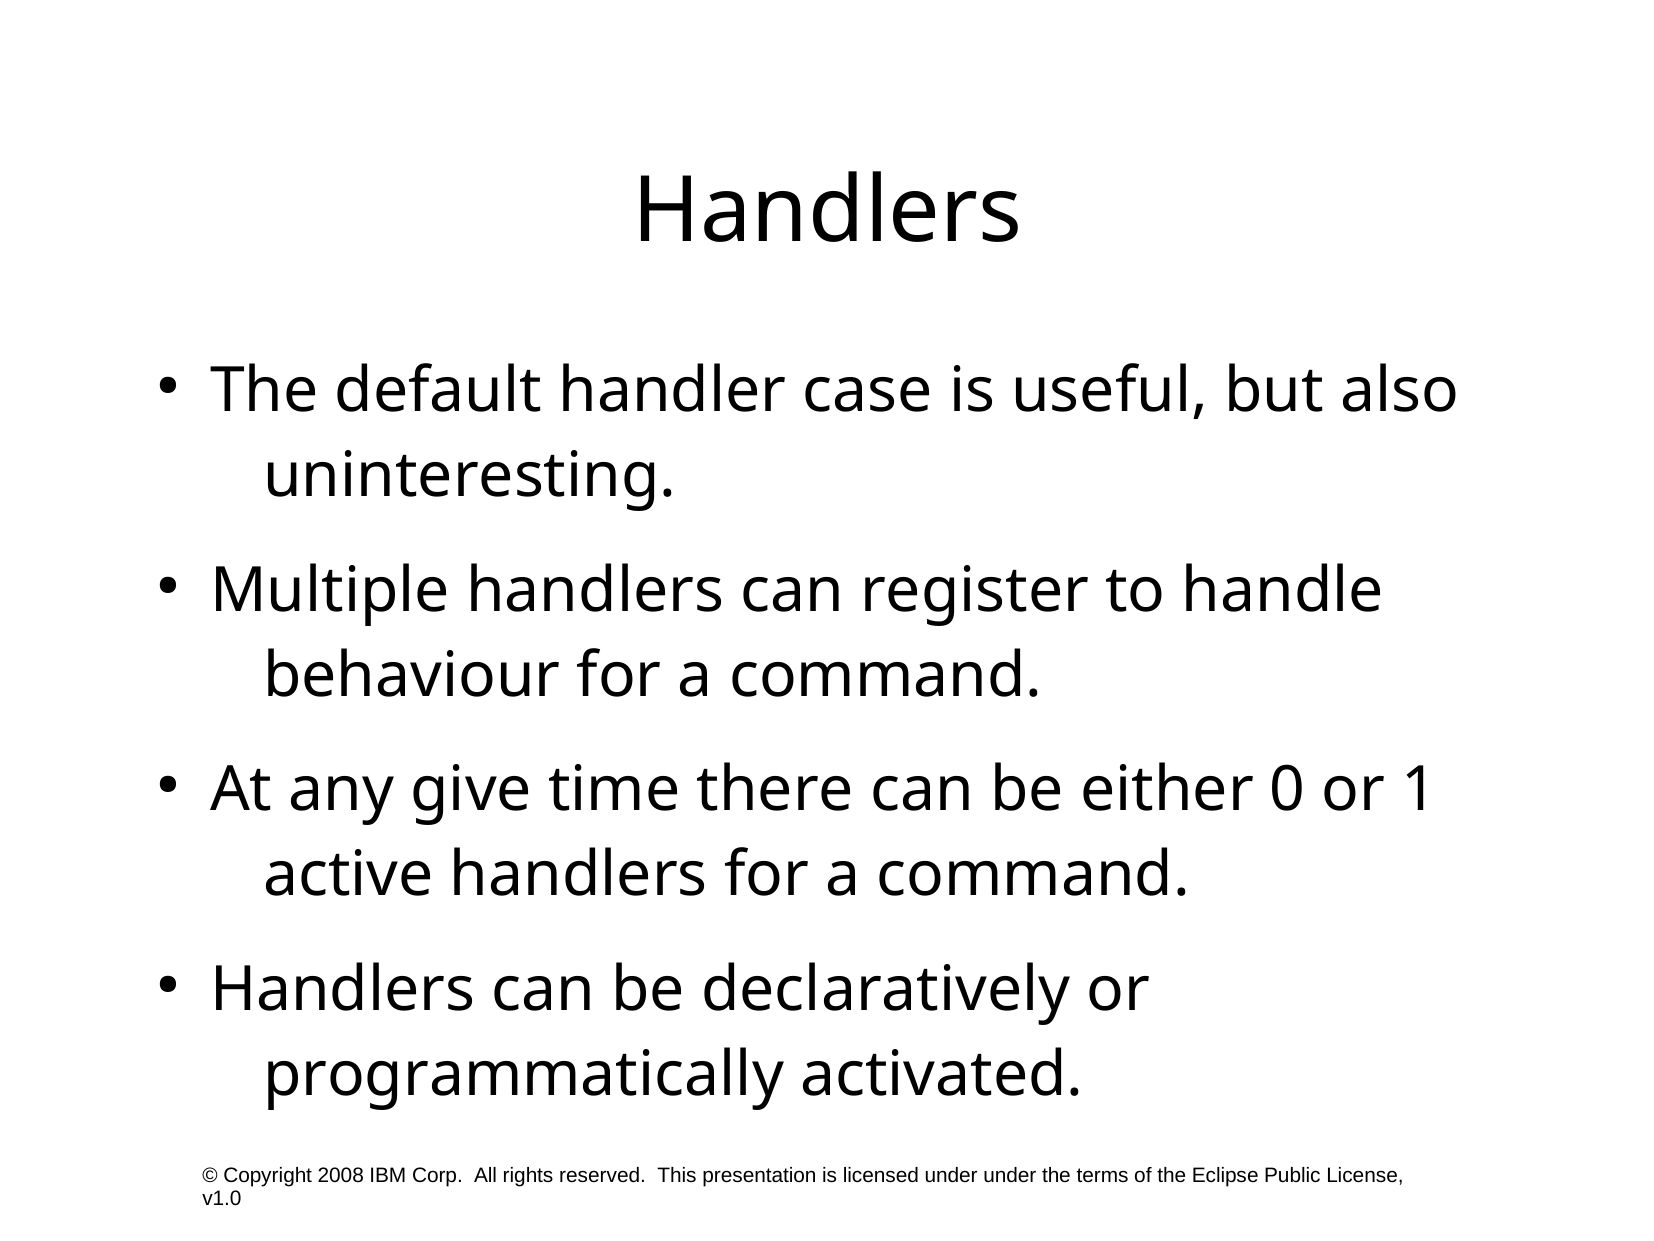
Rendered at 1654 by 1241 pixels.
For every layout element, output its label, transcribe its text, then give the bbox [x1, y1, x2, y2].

list The default handler case is useful, but also uninteresting. Multiple handlers can register to handle behaviour for a command. At any give time there can be either 0 or 1 active handlers for a command. Handlers can be declaratively or programmatically activated. [121, 344, 1534, 1127]
title Handlers [121, 102, 1534, 311]
